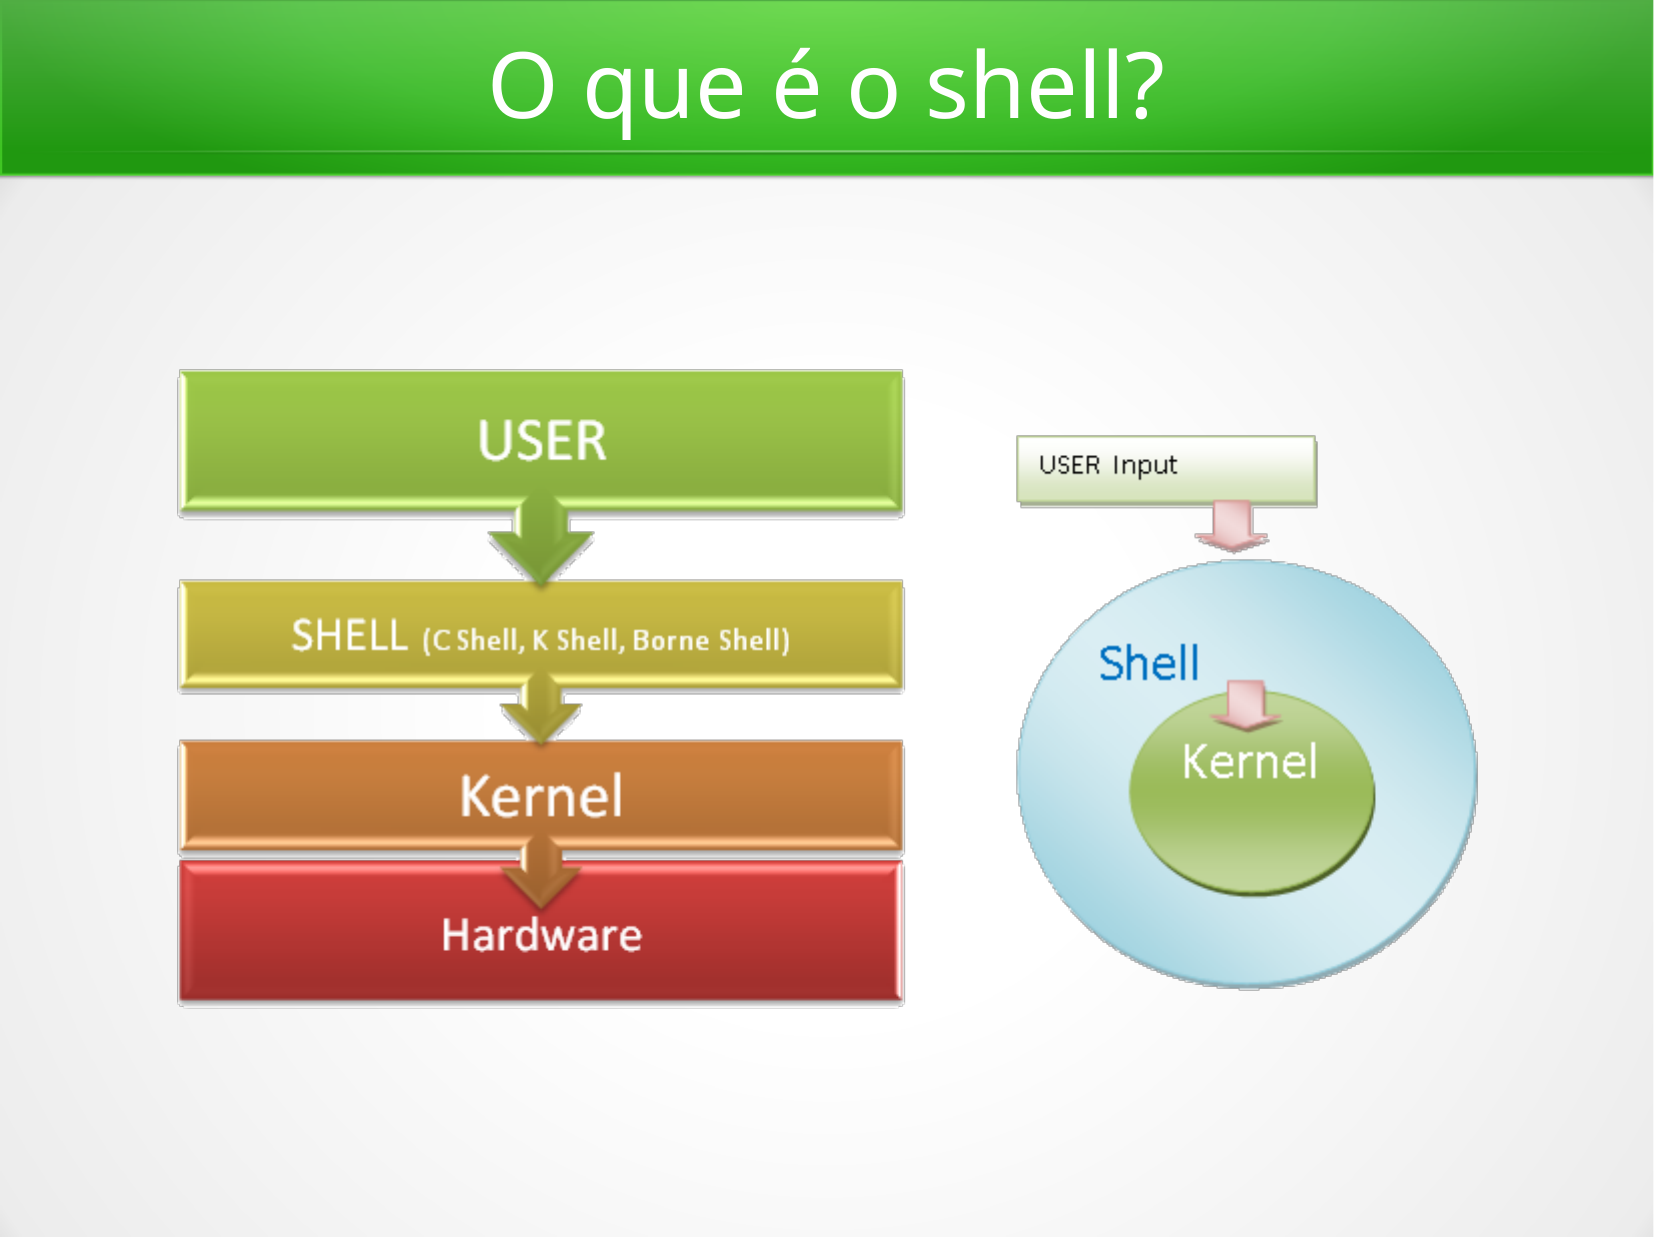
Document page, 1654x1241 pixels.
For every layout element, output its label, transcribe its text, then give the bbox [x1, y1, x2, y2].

title O que é o shell? [82, 11, 1571, 154]
picture [0, 0, 1654, 1237]
